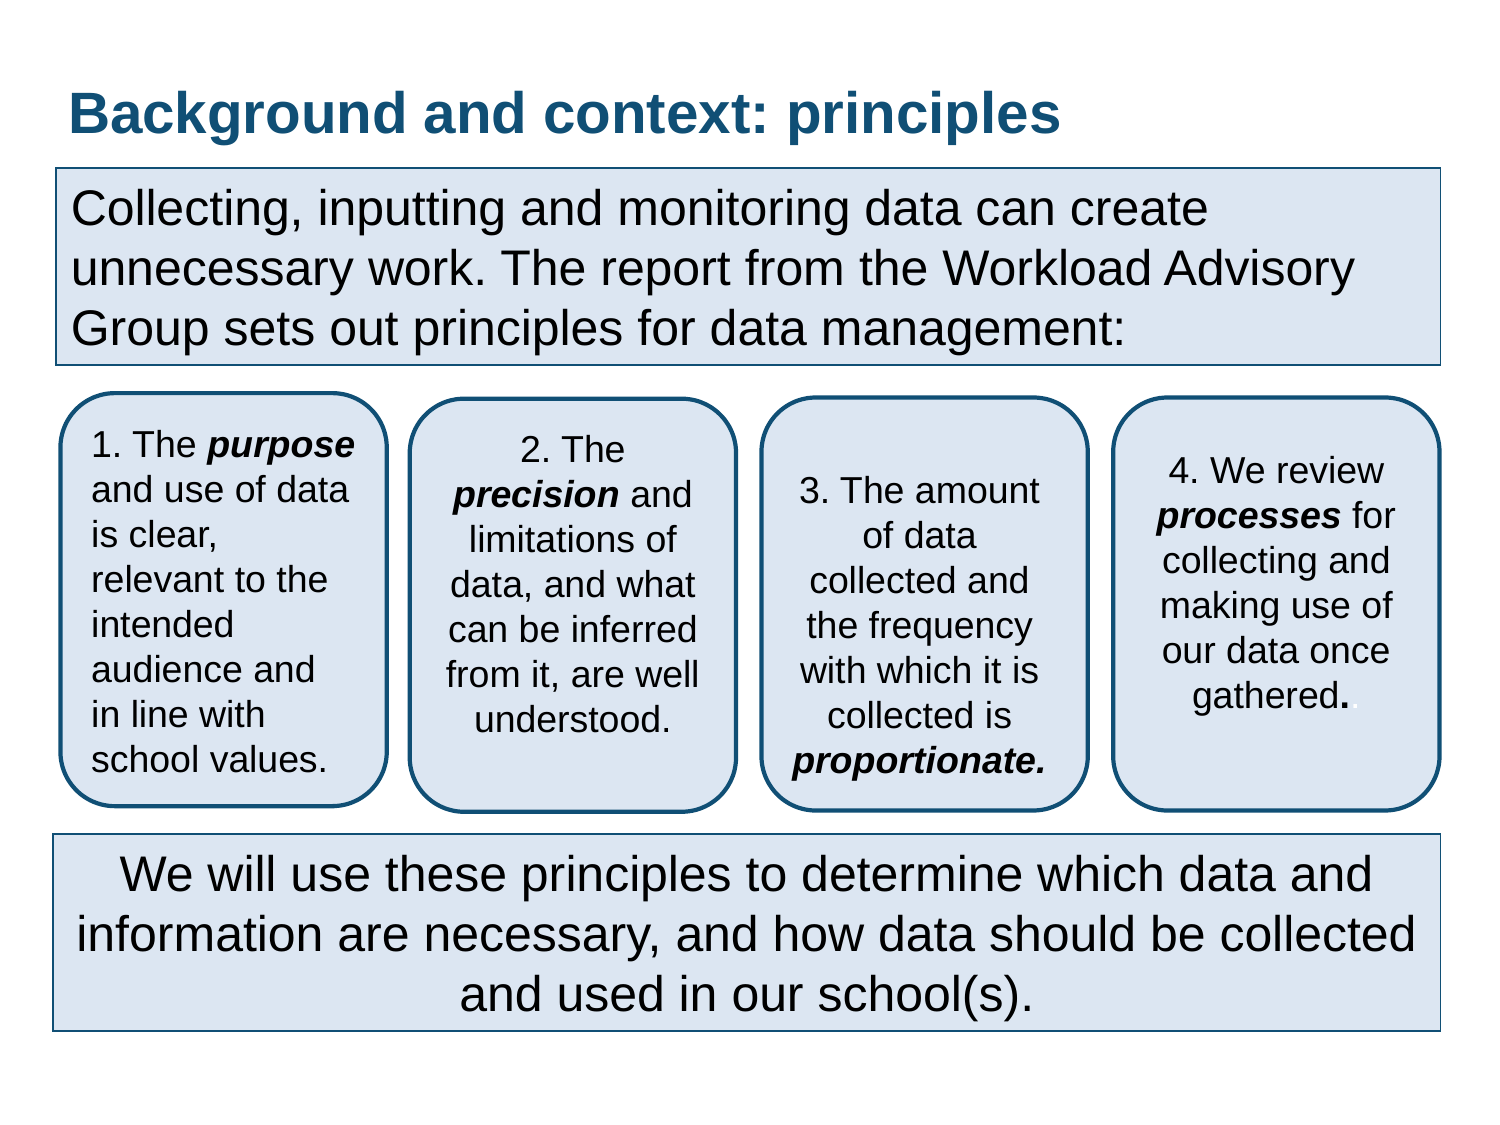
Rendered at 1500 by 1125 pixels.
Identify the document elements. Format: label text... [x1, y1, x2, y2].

text_box 1. The purpose and use of data is clear, relevant to the intended audience and in line with school values. [60, 393, 387, 807]
text_box Collecting, inputting and monitoring data can create unnecessary work. The report from the Workload Advisory Group sets out principles for data management: [55, 168, 1441, 366]
text_box 3. The amount of data collected and the frequency with which it is collected is proportionate.. [761, 397, 1088, 811]
title Background and context: principles [53, 52, 1436, 168]
text_box 2. The precision and limitations of data, and what can be inferred from it, are well understood. [409, 398, 737, 812]
text_box We will use these principles to determine which data and information are necessary, and how data should be collected and used in our school(s). [53, 834, 1441, 1032]
text_box 4. We review processes for collecting and making use of our data once gathered.. [1113, 397, 1440, 811]
